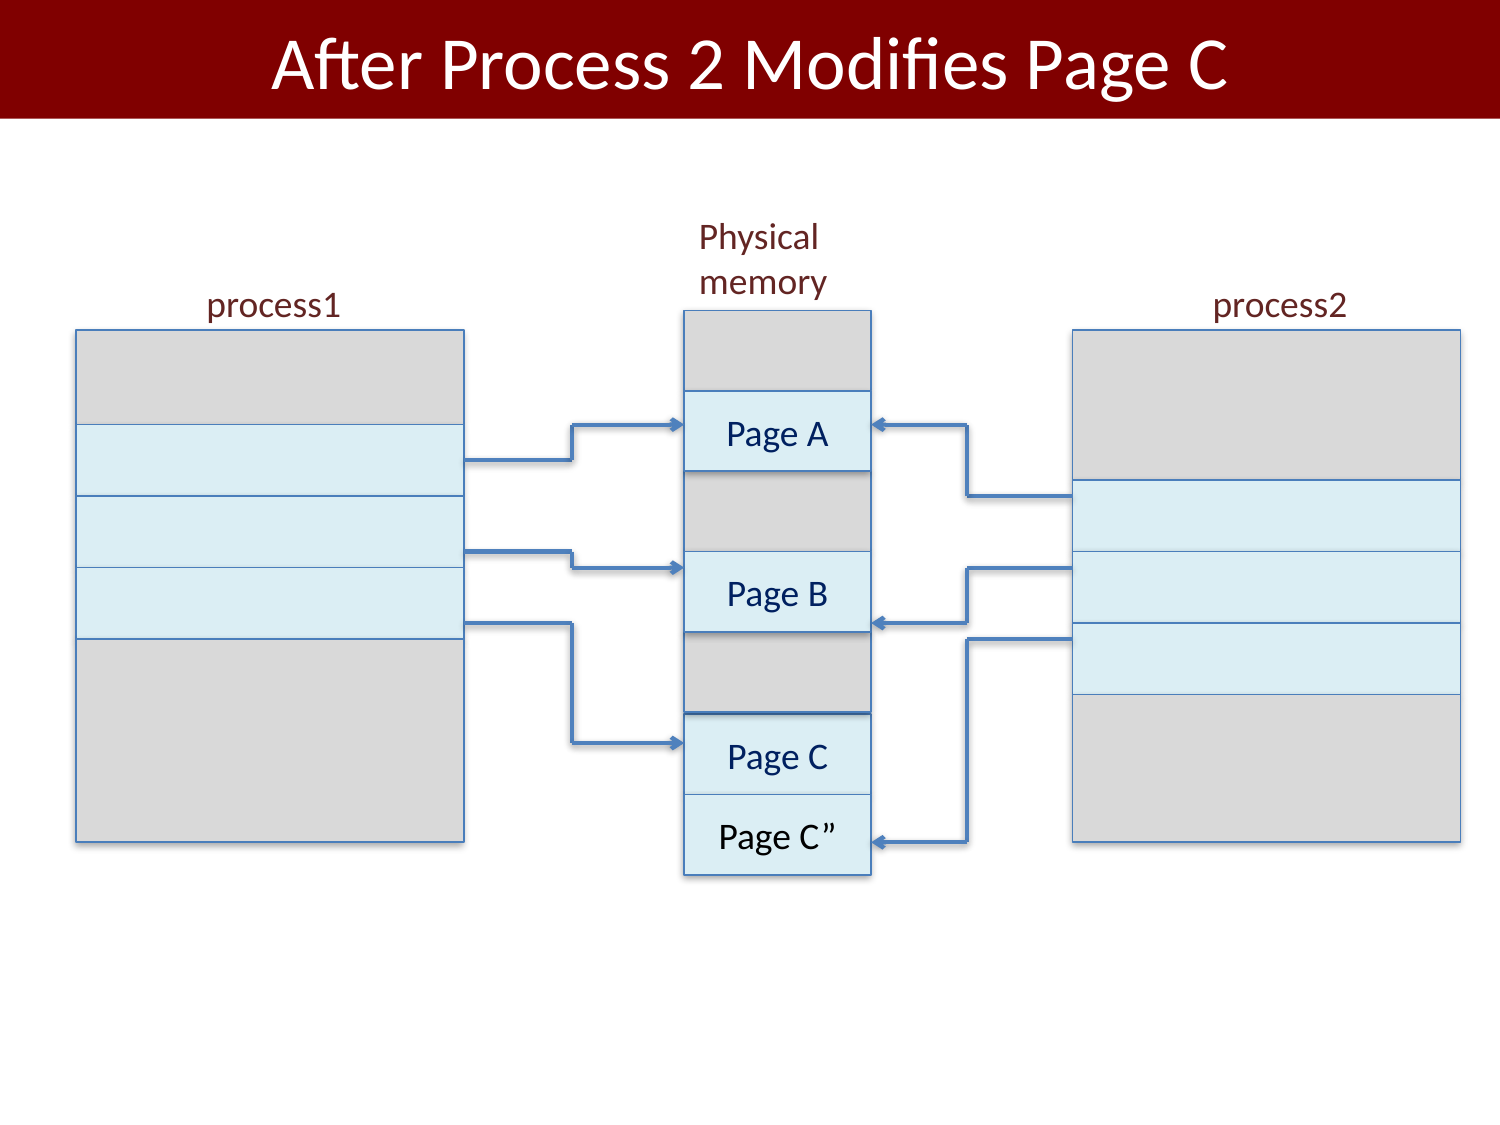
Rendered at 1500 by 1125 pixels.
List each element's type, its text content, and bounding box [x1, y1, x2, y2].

text_box [684, 472, 872, 551]
text_box Physical memory [684, 204, 872, 310]
text_box Page A [684, 390, 872, 472]
text_box Page B [684, 551, 872, 632]
text_box Page C [684, 714, 872, 794]
title After Process 2 Modifies Page C [0, 0, 1500, 119]
text_box [684, 310, 872, 390]
text_box [76, 329, 464, 843]
text_box process2 [1197, 272, 1461, 333]
text_box [1072, 329, 1461, 843]
text_box [684, 632, 872, 713]
text_box Page C” [684, 794, 872, 875]
text_box process1 [191, 272, 464, 333]
